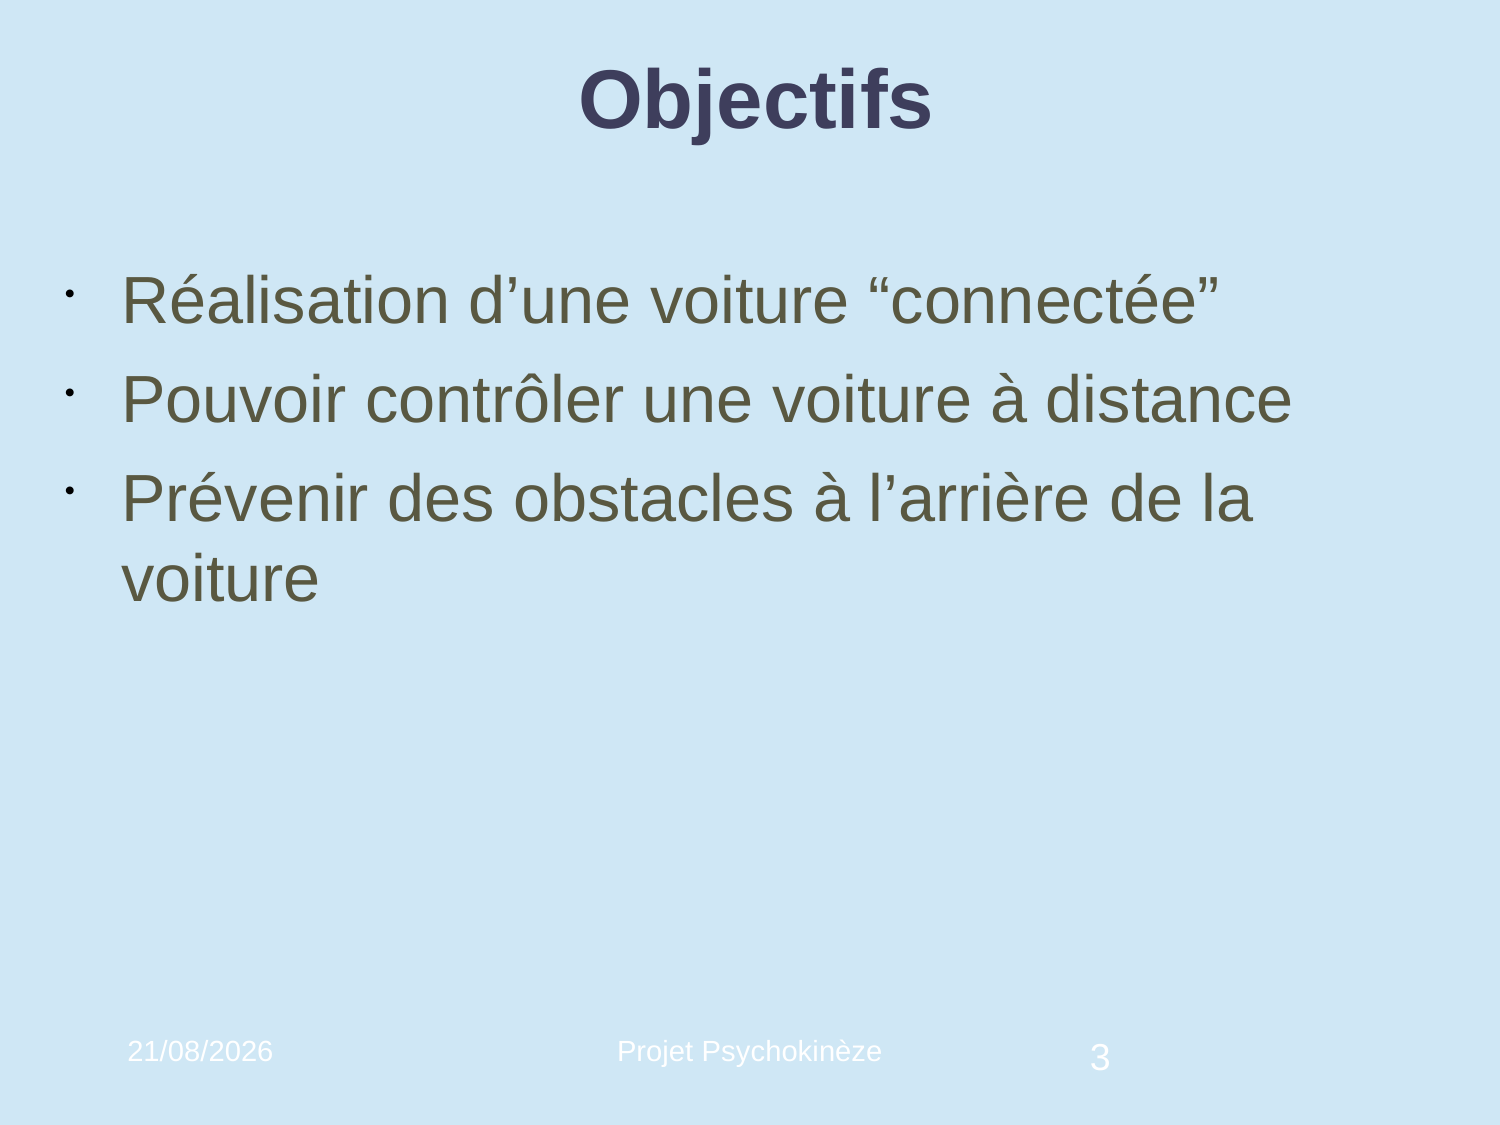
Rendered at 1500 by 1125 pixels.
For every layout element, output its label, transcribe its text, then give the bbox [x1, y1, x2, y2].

slide_number <numéro> [1074, 1025, 1388, 1100]
list Réalisation d’une voiture “connectée” Pouvoir contrôler une voiture à distance Prévenir des obstacles à l’arrière de la voiture [50, 249, 1463, 638]
title Objectifs [50, 37, 1463, 225]
